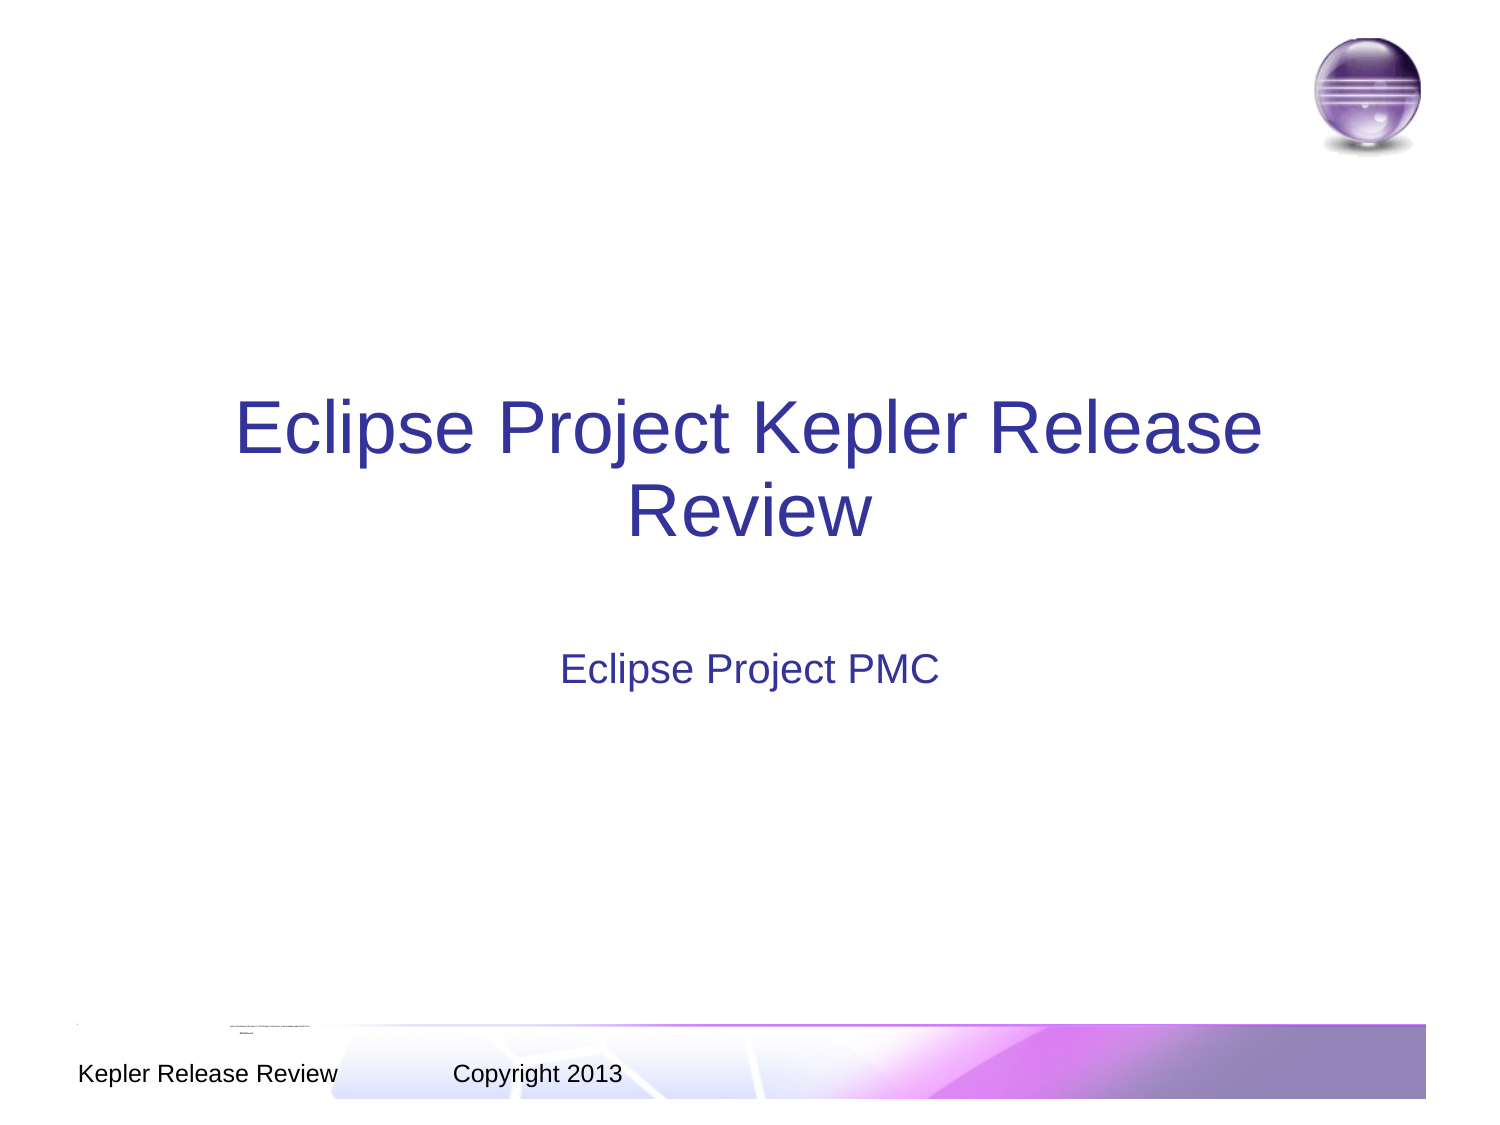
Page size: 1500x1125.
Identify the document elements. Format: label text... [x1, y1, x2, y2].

picture [225, 1024, 1426, 1099]
subtitle Eclipse Project PMC [225, 637, 1276, 926]
title Eclipse Project Kepler Release Review [112, 349, 1388, 591]
picture [1307, 37, 1426, 157]
